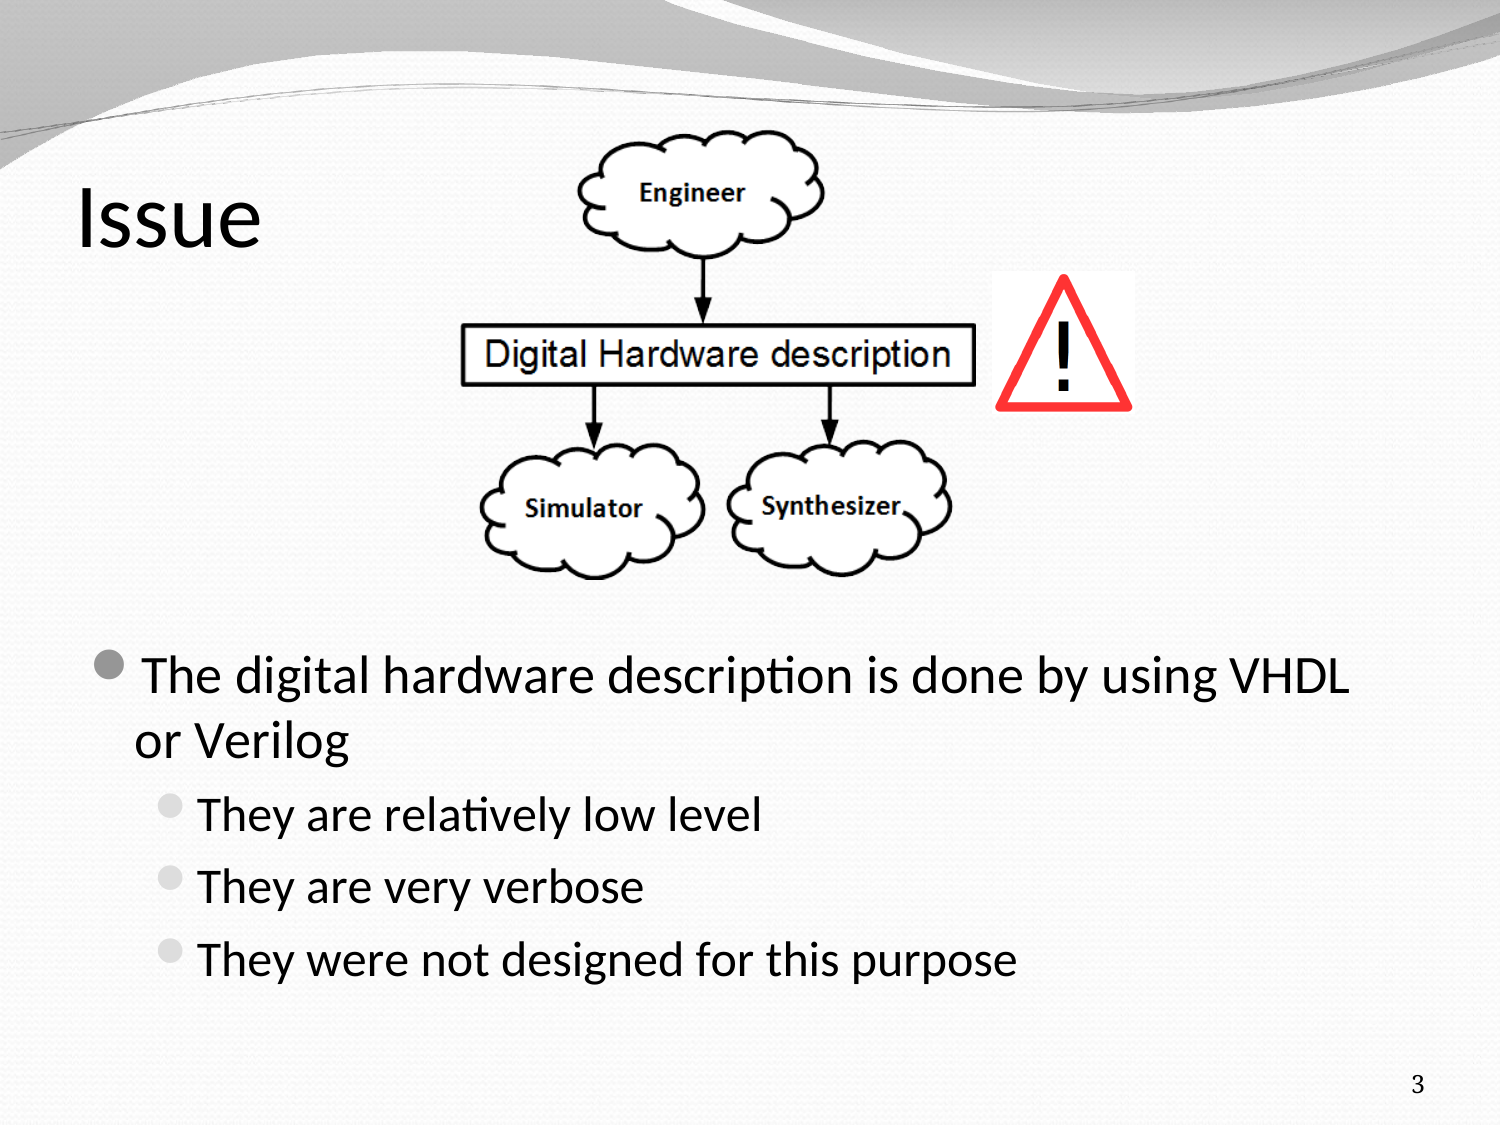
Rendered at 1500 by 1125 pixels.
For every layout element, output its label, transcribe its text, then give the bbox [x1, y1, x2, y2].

picture [0, 0, 1500, 1125]
title Issue [75, 78, 1426, 266]
text_box <numéro> [1299, 1042, 1426, 1103]
list The digital hardware description is done by using VHDL or Verilog They are relatively low level They are very verbose They were not designed for this purpose [75, 317, 1426, 1038]
